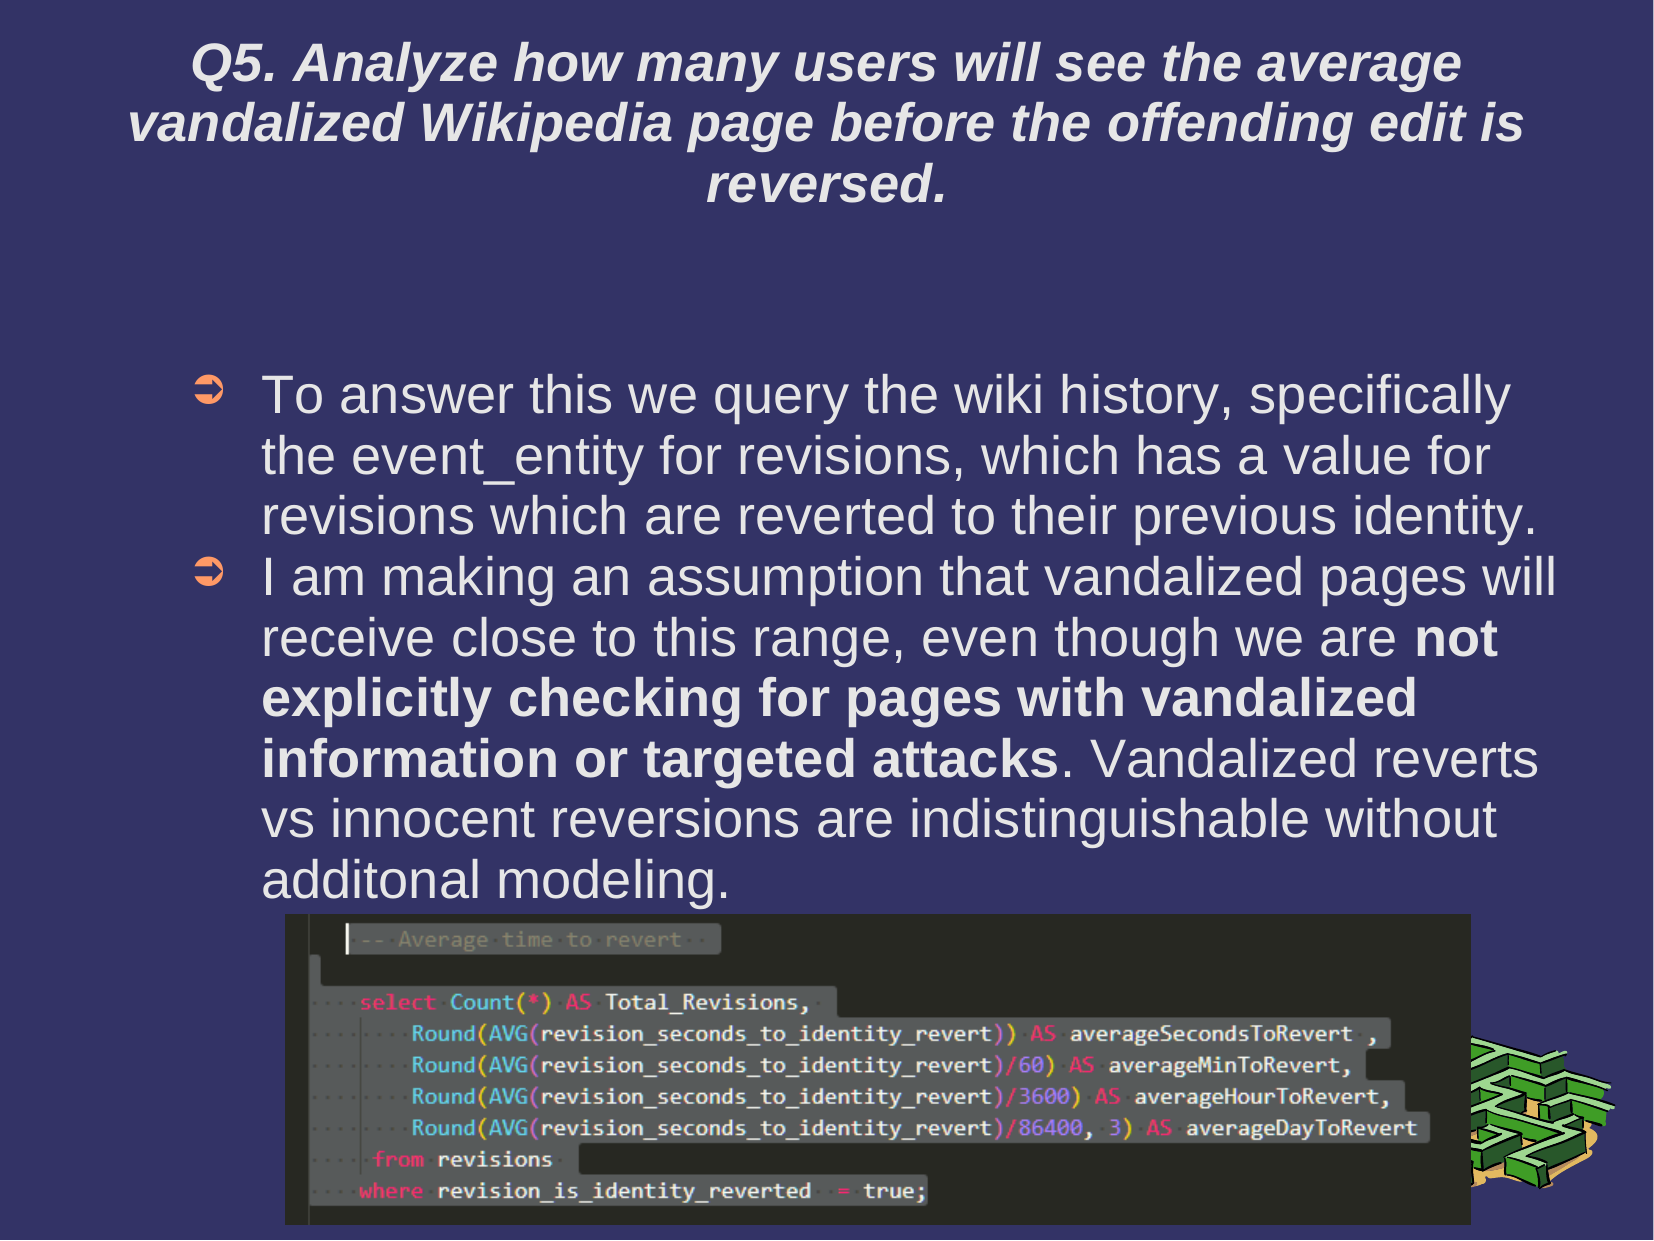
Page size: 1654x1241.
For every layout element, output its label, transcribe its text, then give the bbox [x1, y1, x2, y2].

title Q5. Analyze how many users will see the average vandalized Wikipedia page before the offending edit is reversed. [121, 19, 1534, 227]
list To answer this we query the wiki history, specifically the event_entity for revisions, which has a value for revisions which are reverted to their previous identity. I am making an assumption that vandalized pages will receive close to this range, even though we are not explicitly checking for pages with vandalized information or targeted attacks. Vandalized reverts vs innocent reversions are indistinguishable without additonal modeling. [178, 364, 1570, 1147]
picture [285, 914, 1471, 1225]
